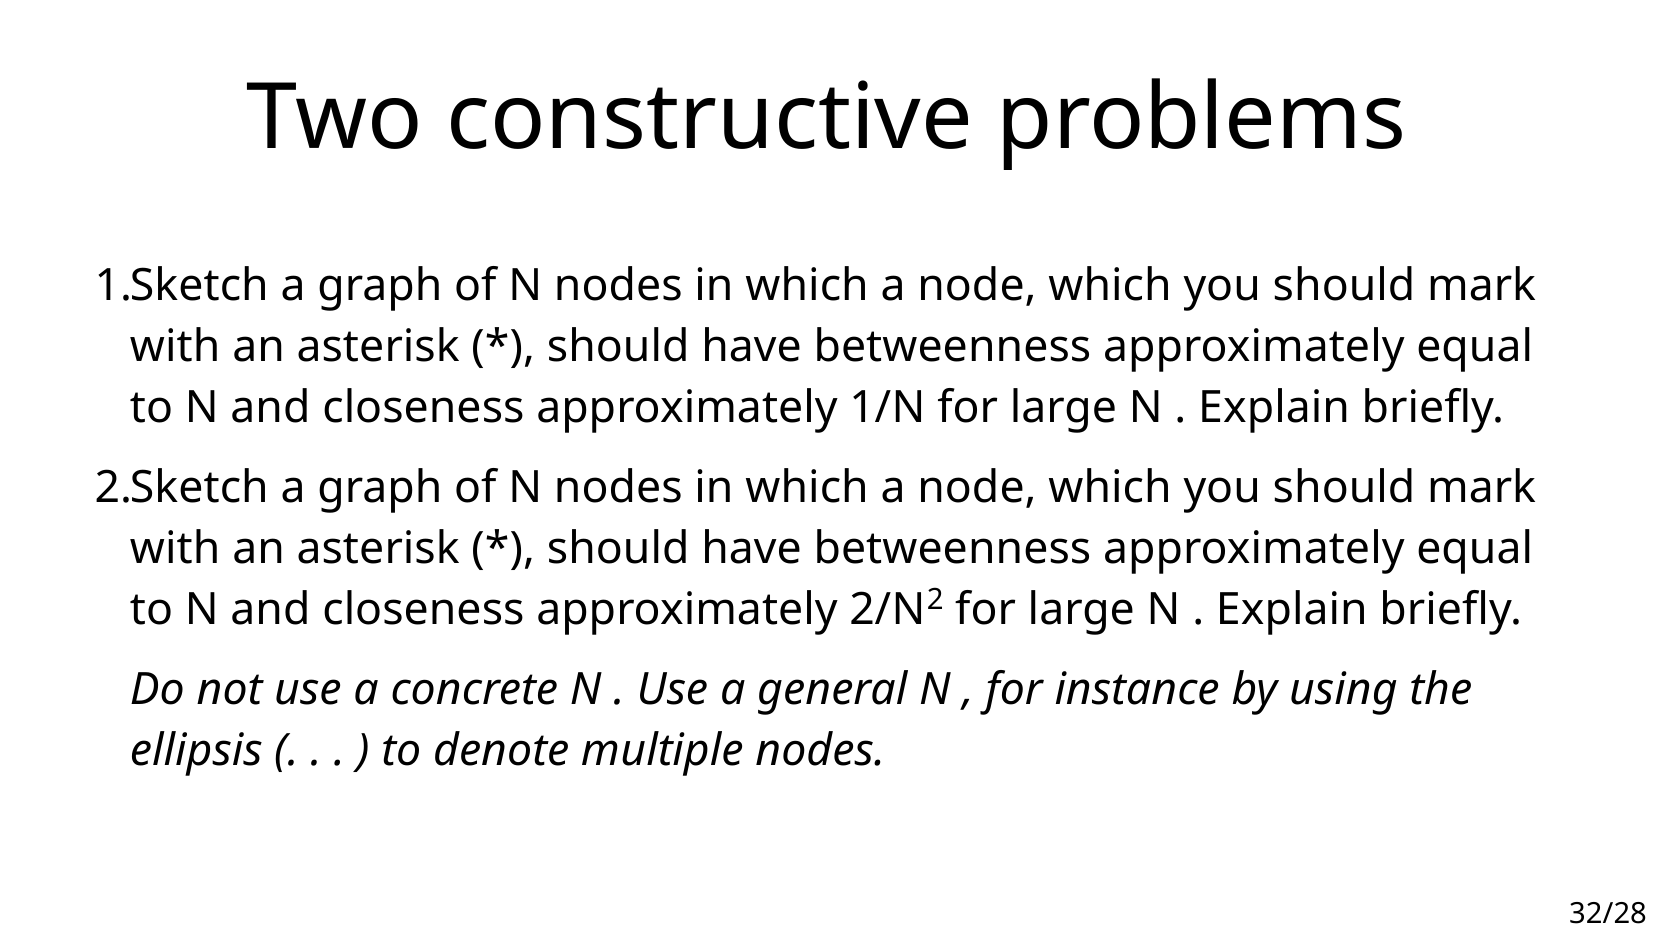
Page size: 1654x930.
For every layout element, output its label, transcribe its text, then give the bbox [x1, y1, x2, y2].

title Two constructive problems [82, 1, 1571, 225]
list Sketch a graph of N nodes in which a node, which you should mark with an asterisk (*), should have betweenness approximately equal to N and closeness approximately 1/N for large N . Explain briefly. Sketch a graph of N nodes in which a node, which you should mark with an asterisk (*), should have betweenness approximately equal to N and closeness approximately 2/N2 for large N . Explain briefly. Do not use a concrete N . Use a general N , for instance by using the ellipsis (. . . ) to denote multiple nodes. [82, 252, 1571, 871]
